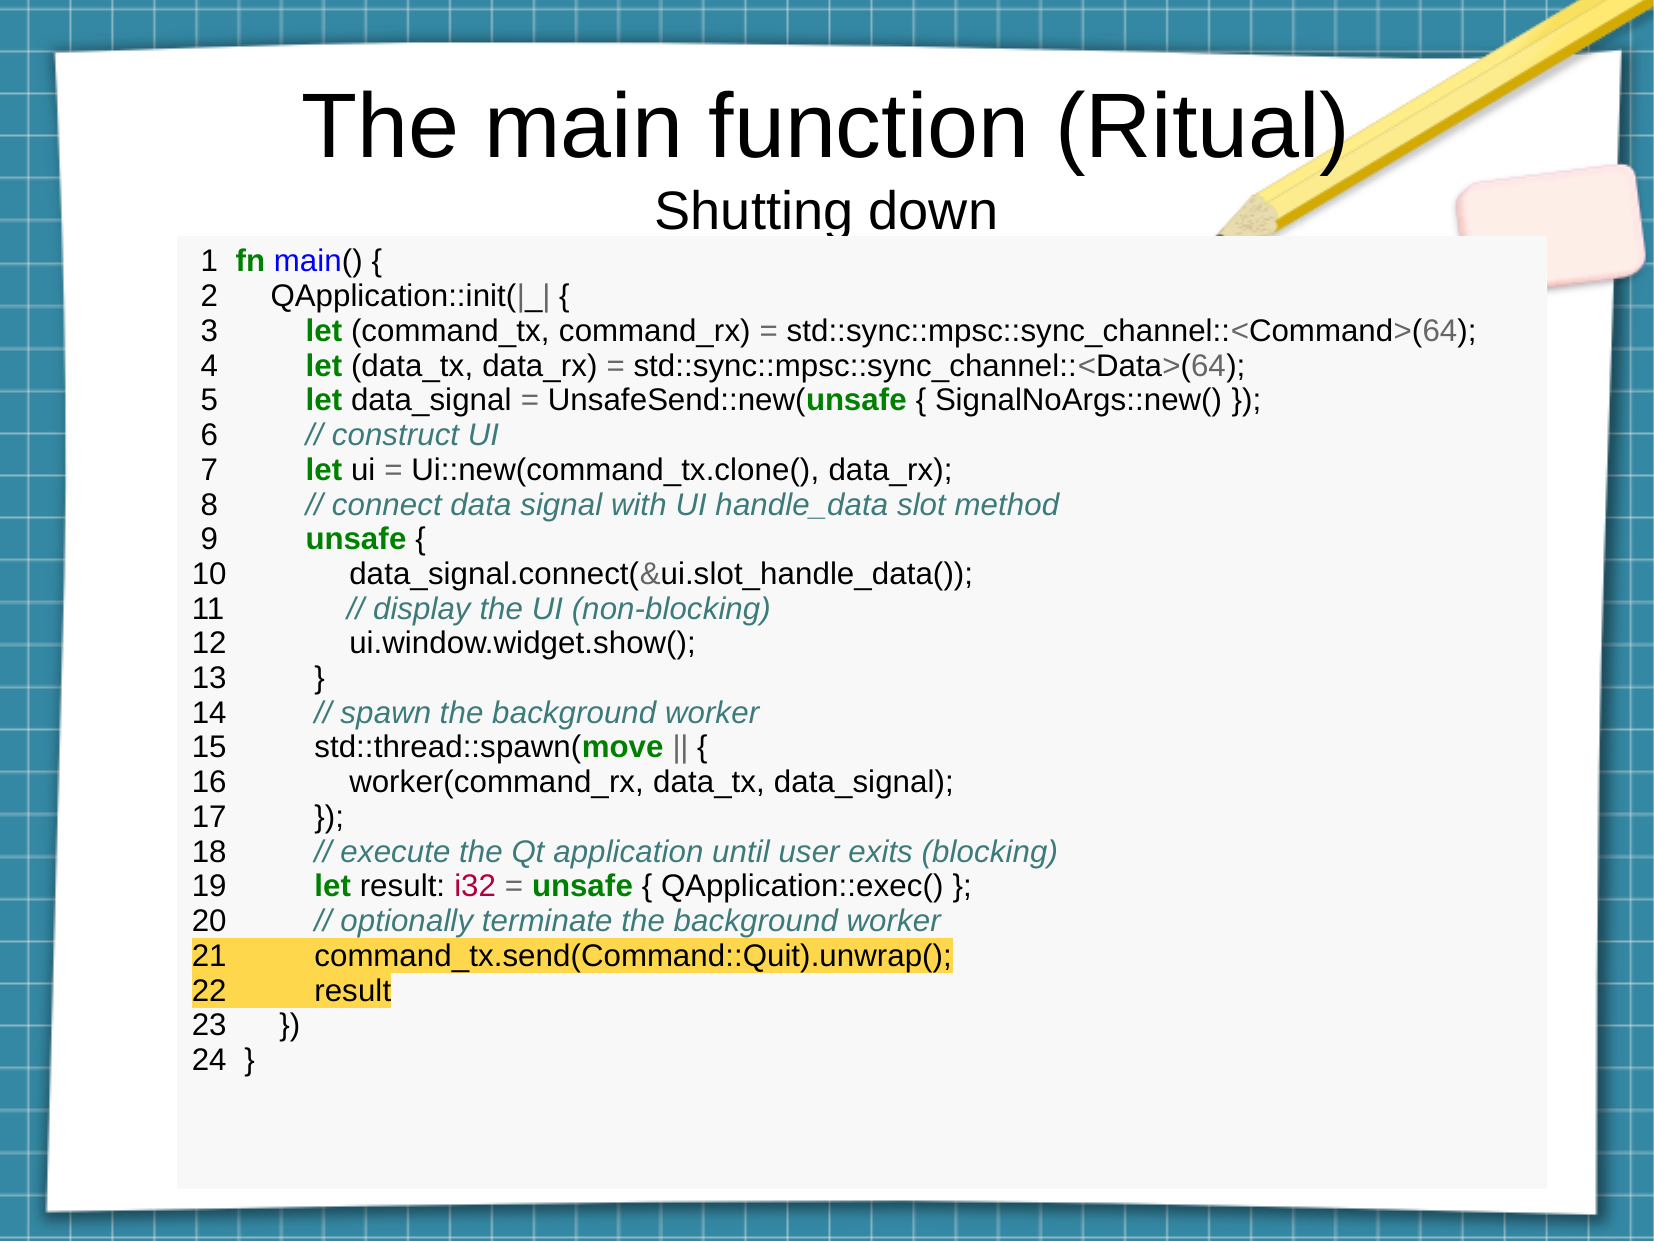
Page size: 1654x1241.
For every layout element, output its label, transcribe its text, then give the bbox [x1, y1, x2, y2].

text_box The main function (Ritual) Shutting down [82, 49, 1571, 257]
picture [0, 0, 1654, 1241]
text_box 1 fn main() { 2 QApplication::init(|_| { 3 let (command_tx, command_rx) = std::sync::mpsc::sync_channel::<Command>(64); 4 let (data_tx, data_rx) = std::sync::mpsc::sync_channel::<Data>(64); 5 let data_signal = UnsafeSend::new(unsafe { SignalNoArgs::new() }); 6 // construct UI 7 let ui = Ui::new(command_tx.clone(), data_rx); 8 // connect data signal with UI handle_data slot method 9 unsafe { 10 data_signal.connect(&ui.slot_handle_data()); 11 // display the UI (non-blocking) 12 ui.window.widget.show(); 13 } 14 // spawn the background worker 15 std::thread::spawn(move || { 16 worker(command_rx, data_tx, data_signal); 17 }); 18 // execute the Qt application until user exits (blocking) 19 let result: i32 = unsafe { QApplication::exec() }; 20 // optionally terminate the background worker 21 command_tx.send(Command::Quit).unwrap(); 22 result 23 }) 24 } [177, 236, 1548, 1189]
